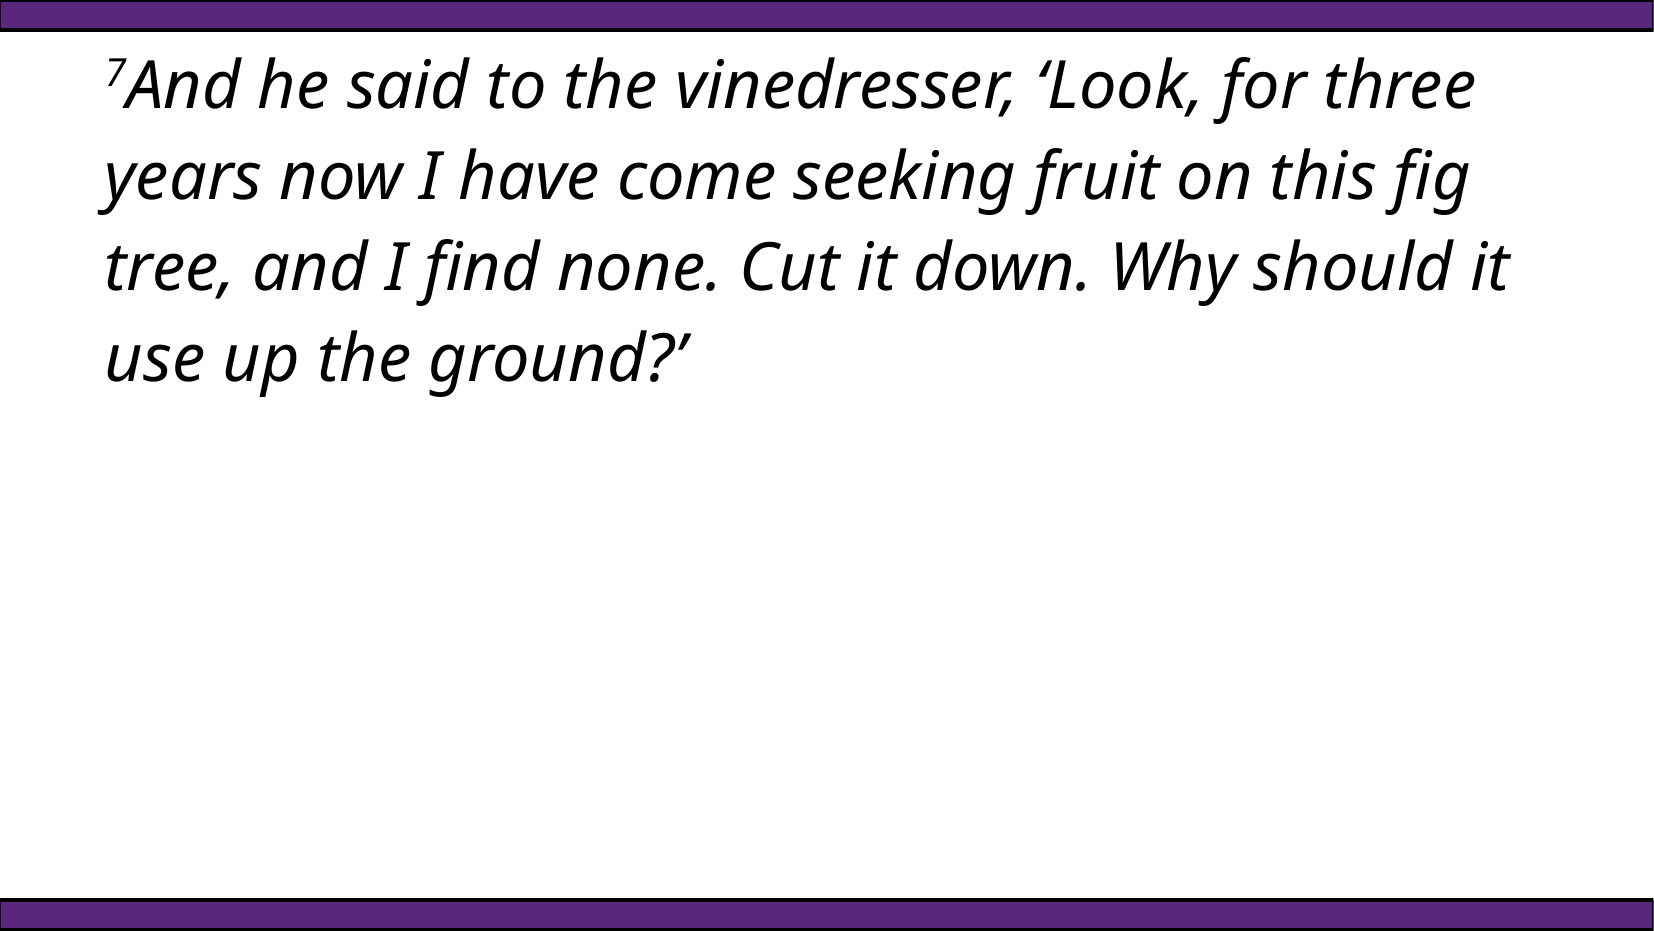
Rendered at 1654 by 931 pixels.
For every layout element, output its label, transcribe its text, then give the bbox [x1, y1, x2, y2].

text_box [0, 0, 1654, 31]
text_box 7And he said to the vinedresser, ‘Look, for three years now I have come seeking fruit on this fig tree, and I find none. Cut it down. Why should it use up the ground?’ [90, 30, 1561, 400]
text_box [0, 900, 1654, 931]
picture [0, 31, 1654, 900]
